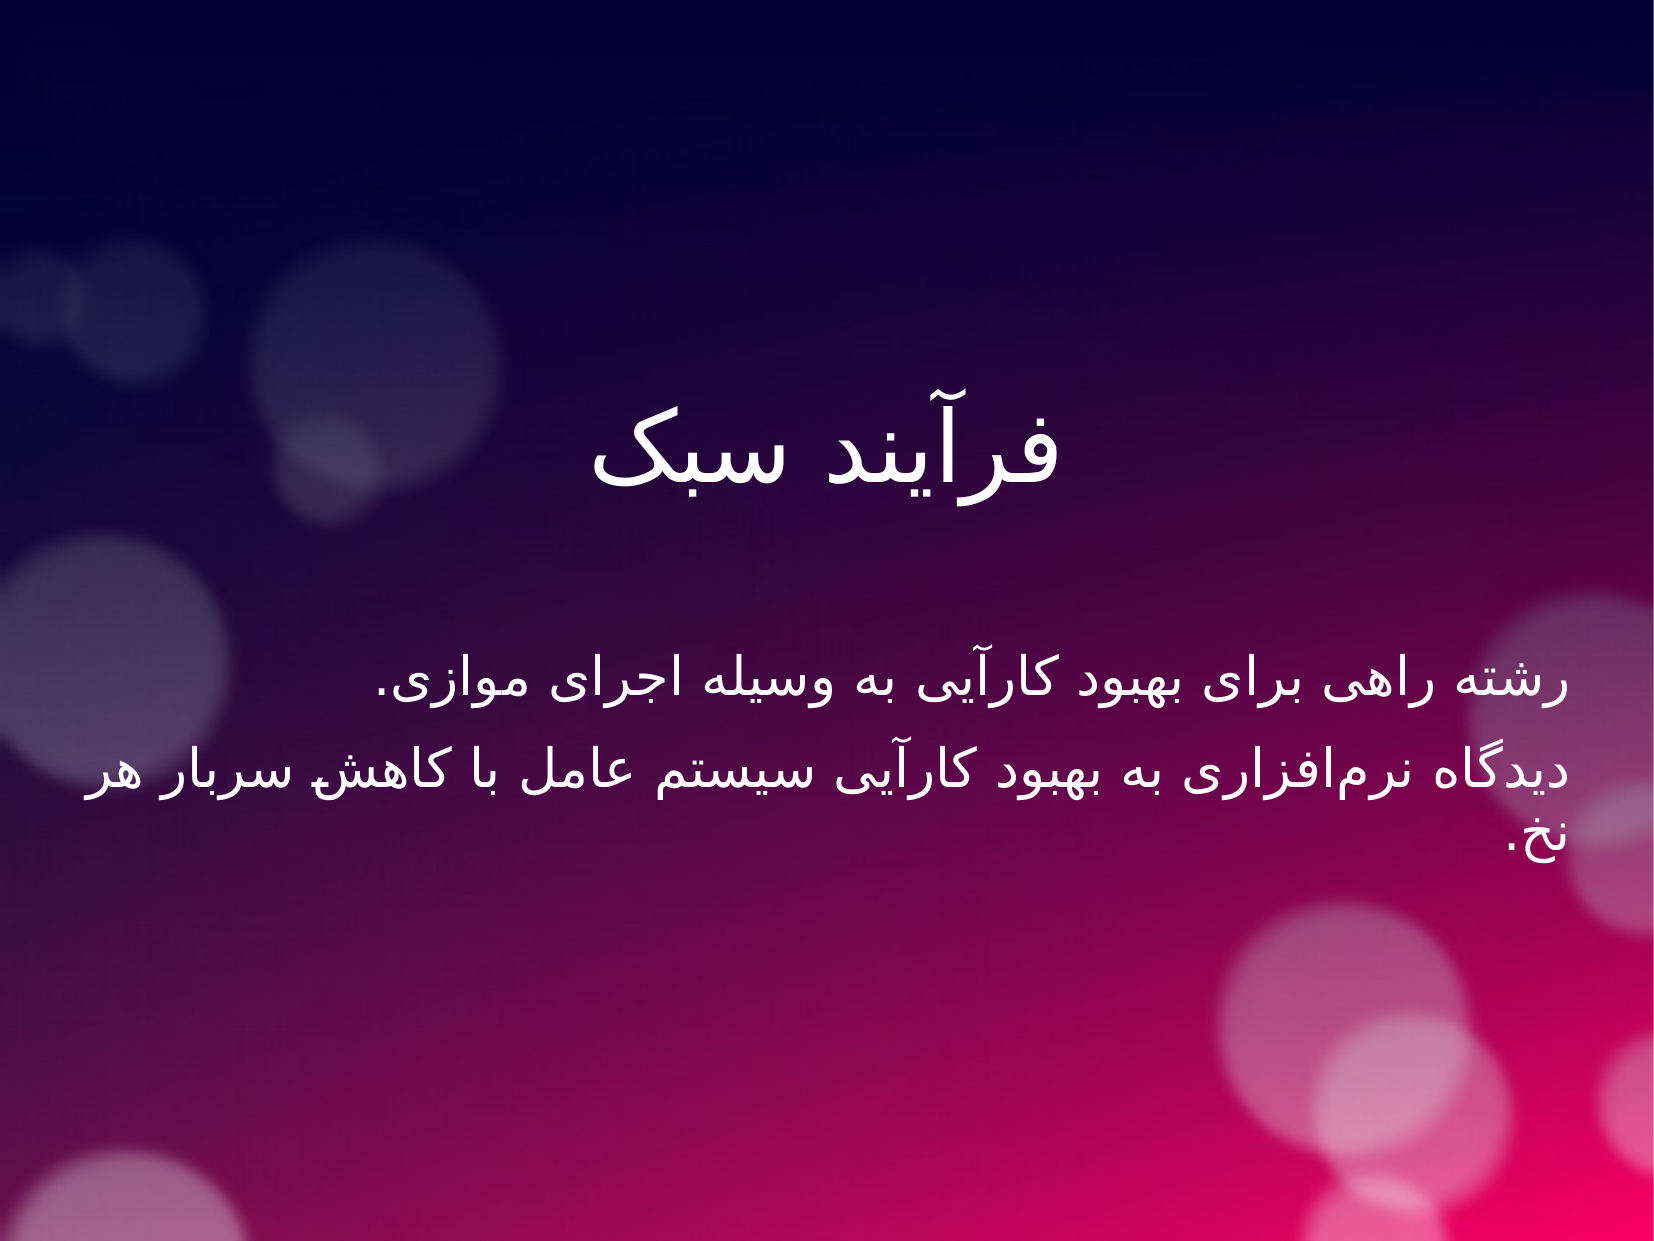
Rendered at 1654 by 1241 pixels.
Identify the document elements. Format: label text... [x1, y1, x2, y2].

list رشته راهی برای بهبود کارآیی به وسیله اجرای موازی. دیدگاه نرم‌افزاری به بهبود کارآیی سیستم عامل با کاهش سربار هر نخ. [82, 645, 1571, 1099]
title فرآیند سبک [82, 344, 1571, 552]
picture [0, 0, 1654, 1241]
